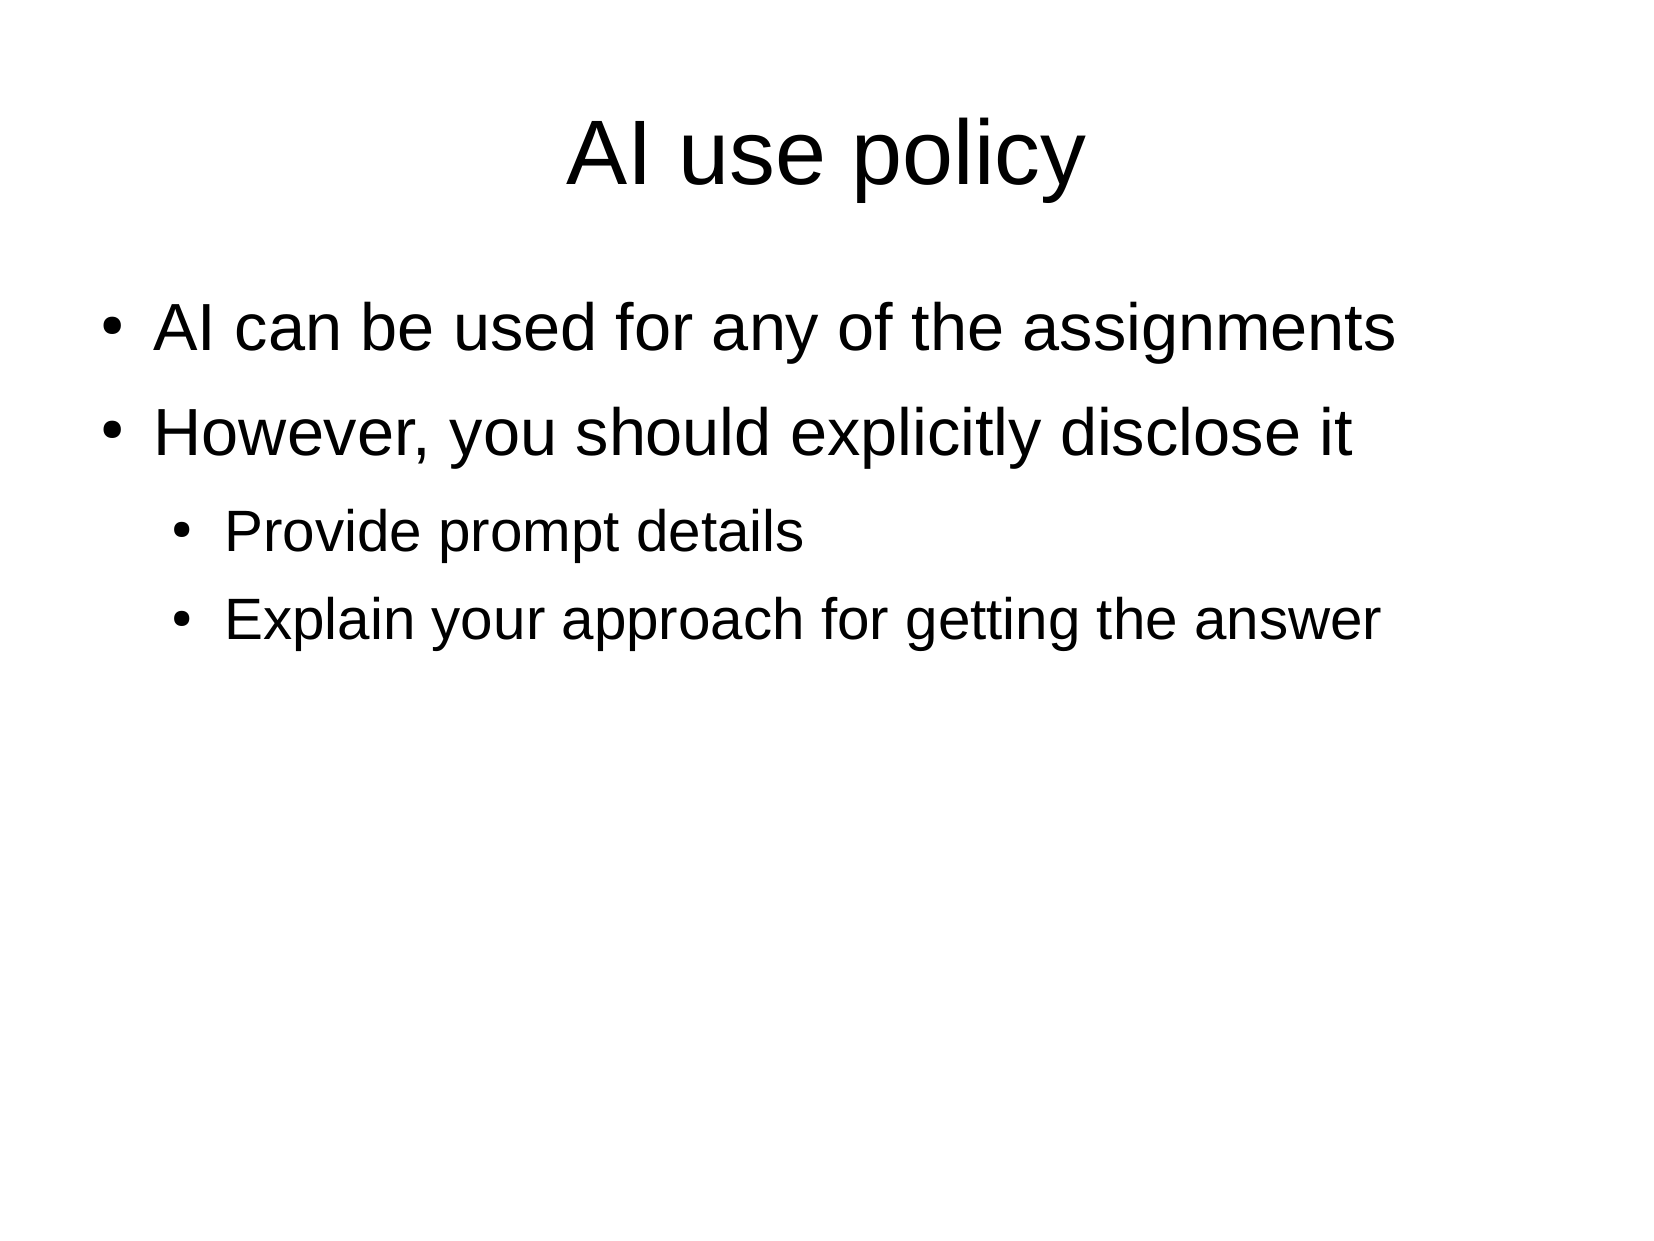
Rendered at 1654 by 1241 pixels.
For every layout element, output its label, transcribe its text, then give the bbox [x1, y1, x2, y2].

list AI can be used for any of the assignments However, you should explicitly disclose it Provide prompt details Explain your approach for getting the answer [82, 290, 1571, 1010]
title AI use policy [82, 49, 1571, 257]
